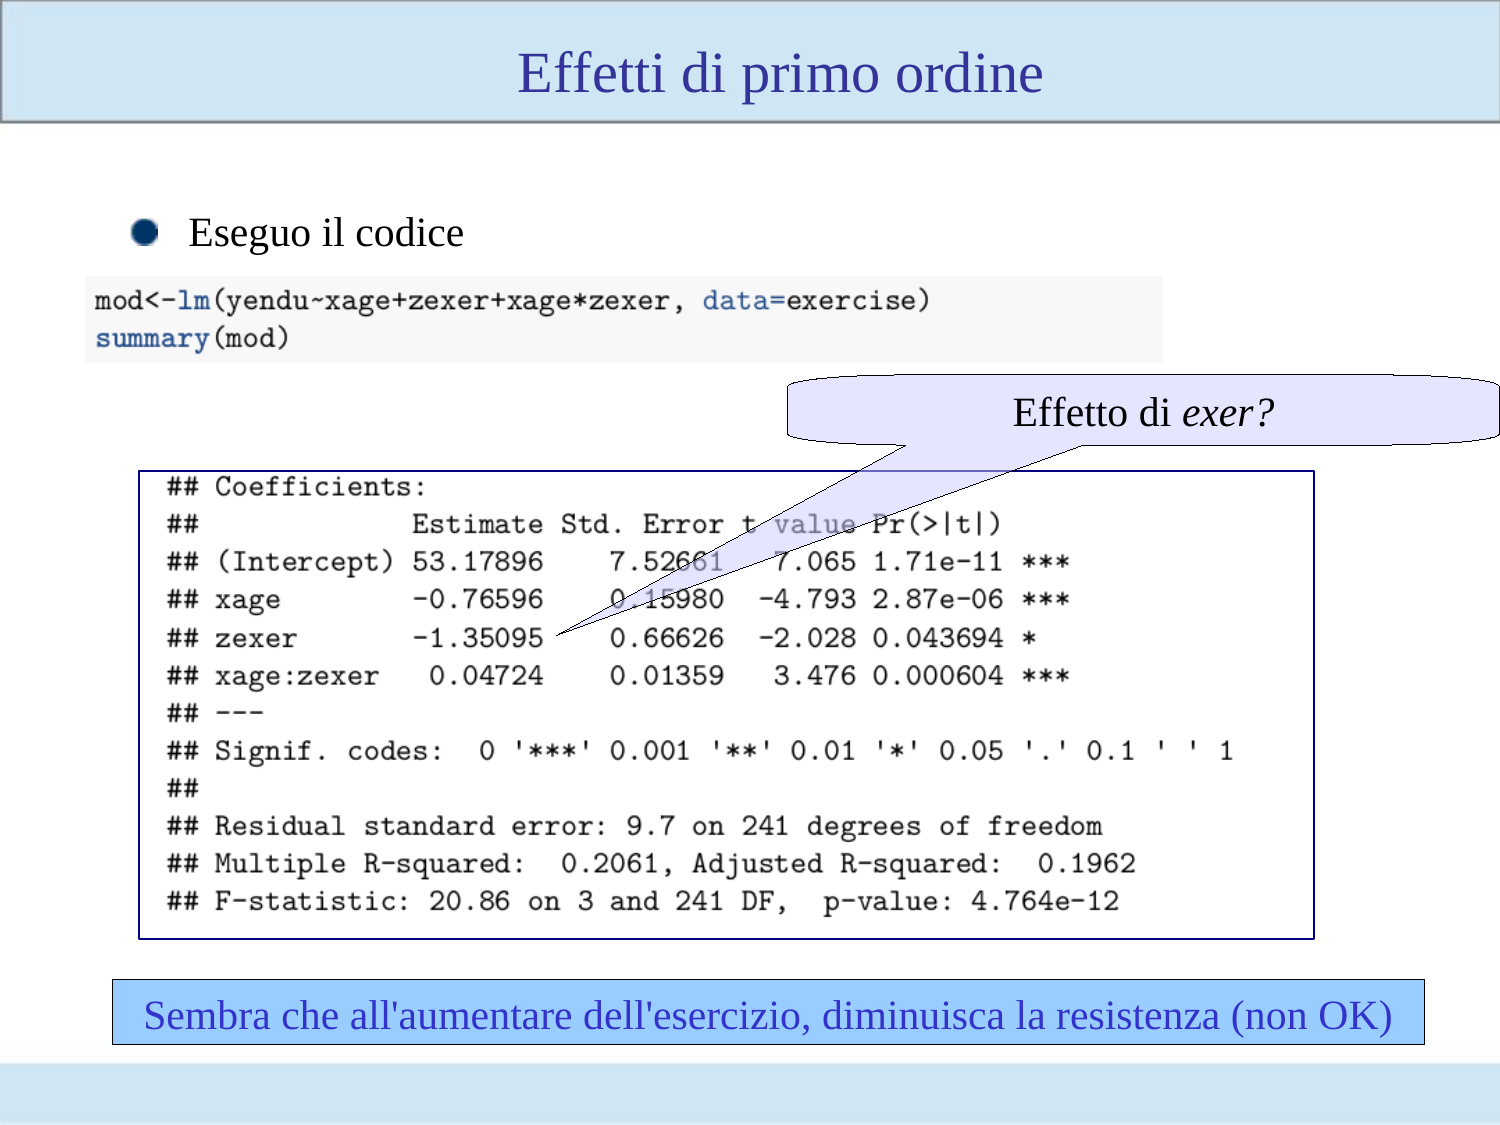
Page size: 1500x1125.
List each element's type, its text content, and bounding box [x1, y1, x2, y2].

text_box Effetto di exer? [556, 374, 1500, 636]
picture [140, 472, 1313, 938]
text_box Eseguo il codice [112, 187, 1413, 263]
title Effetti di primo ordine [249, 21, 1313, 117]
text_box Sembra che all'aumentare dell'esercizio, diminuisca la resistenza (non OK) [112, 979, 1425, 1045]
picture [0, 0, 1500, 1125]
